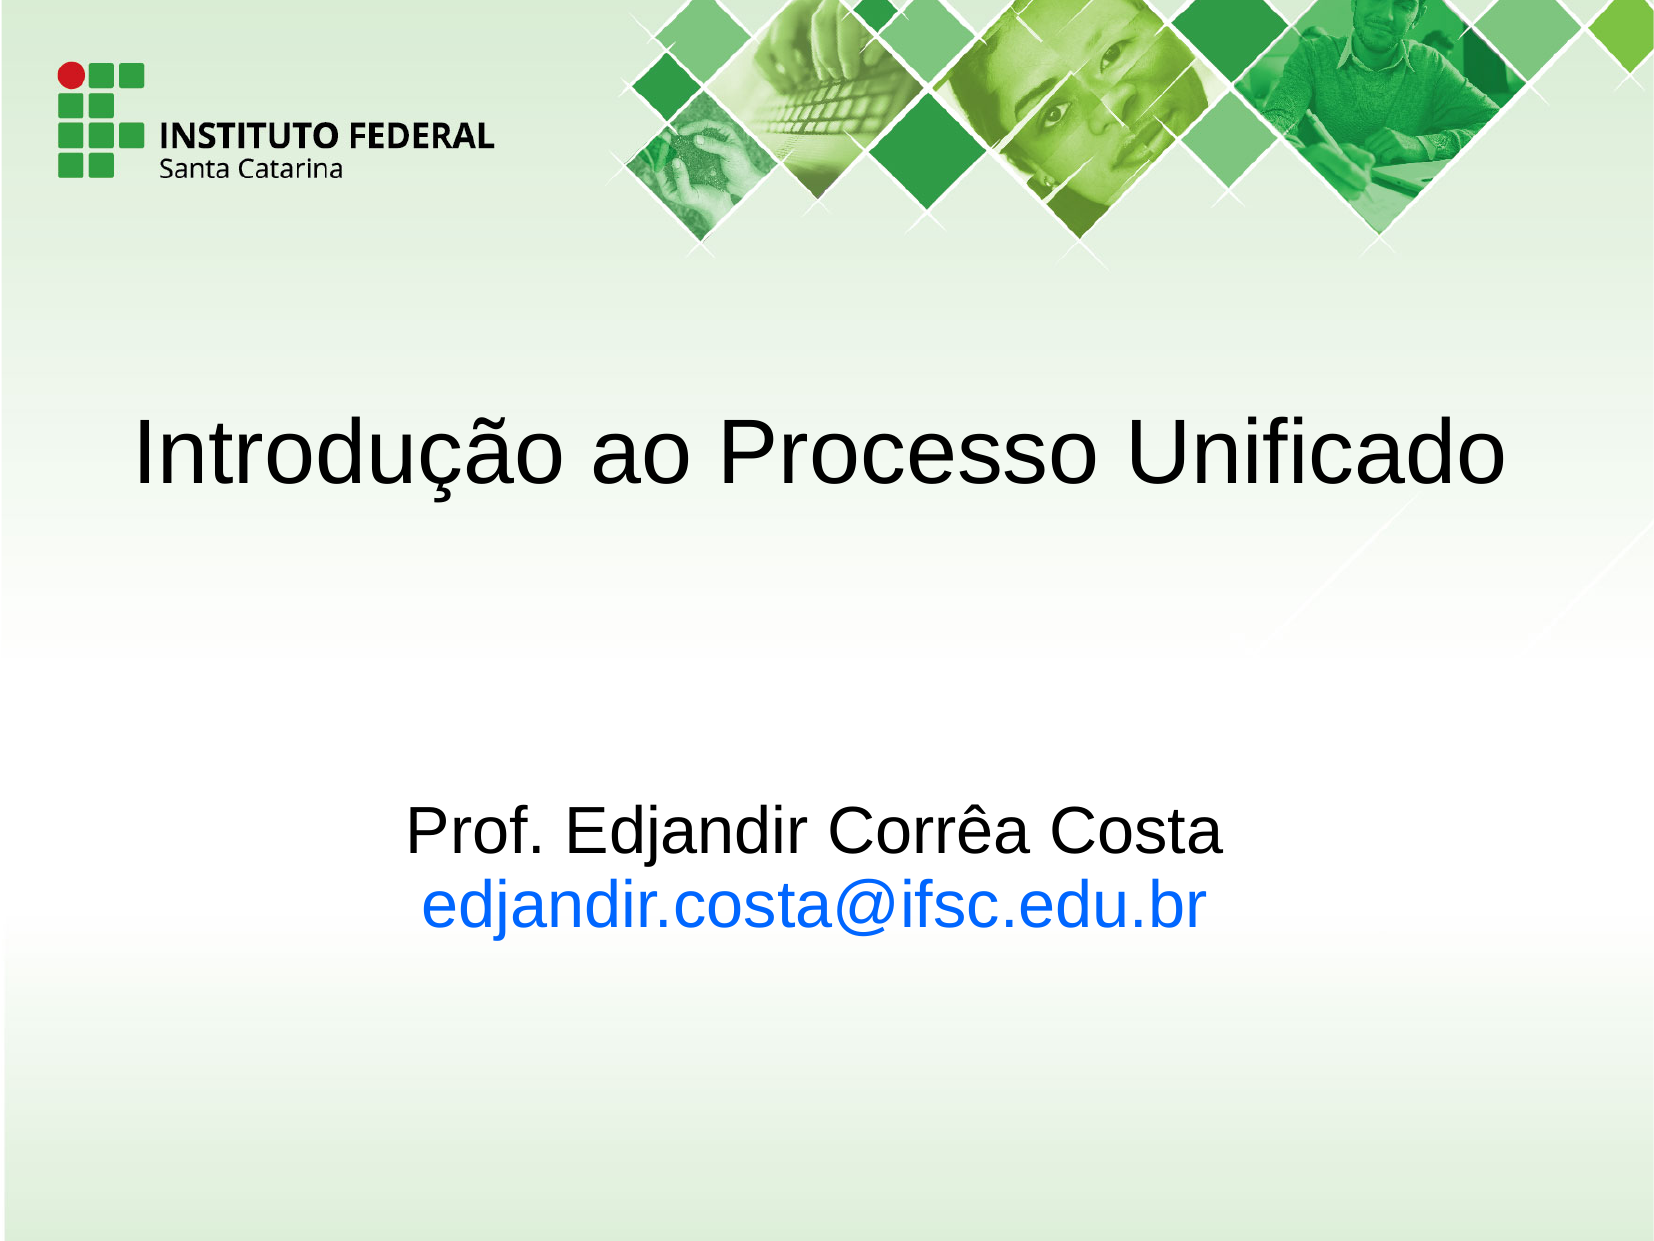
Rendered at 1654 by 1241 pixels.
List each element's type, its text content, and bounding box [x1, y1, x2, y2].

picture [1, 0, 1654, 1241]
title Introdução ao Processo Unificado [47, 348, 1595, 556]
subtitle Prof. Edjandir Corrêa Costa edjandir.costa@ifsc.edu.br [47, 543, 1583, 1192]
